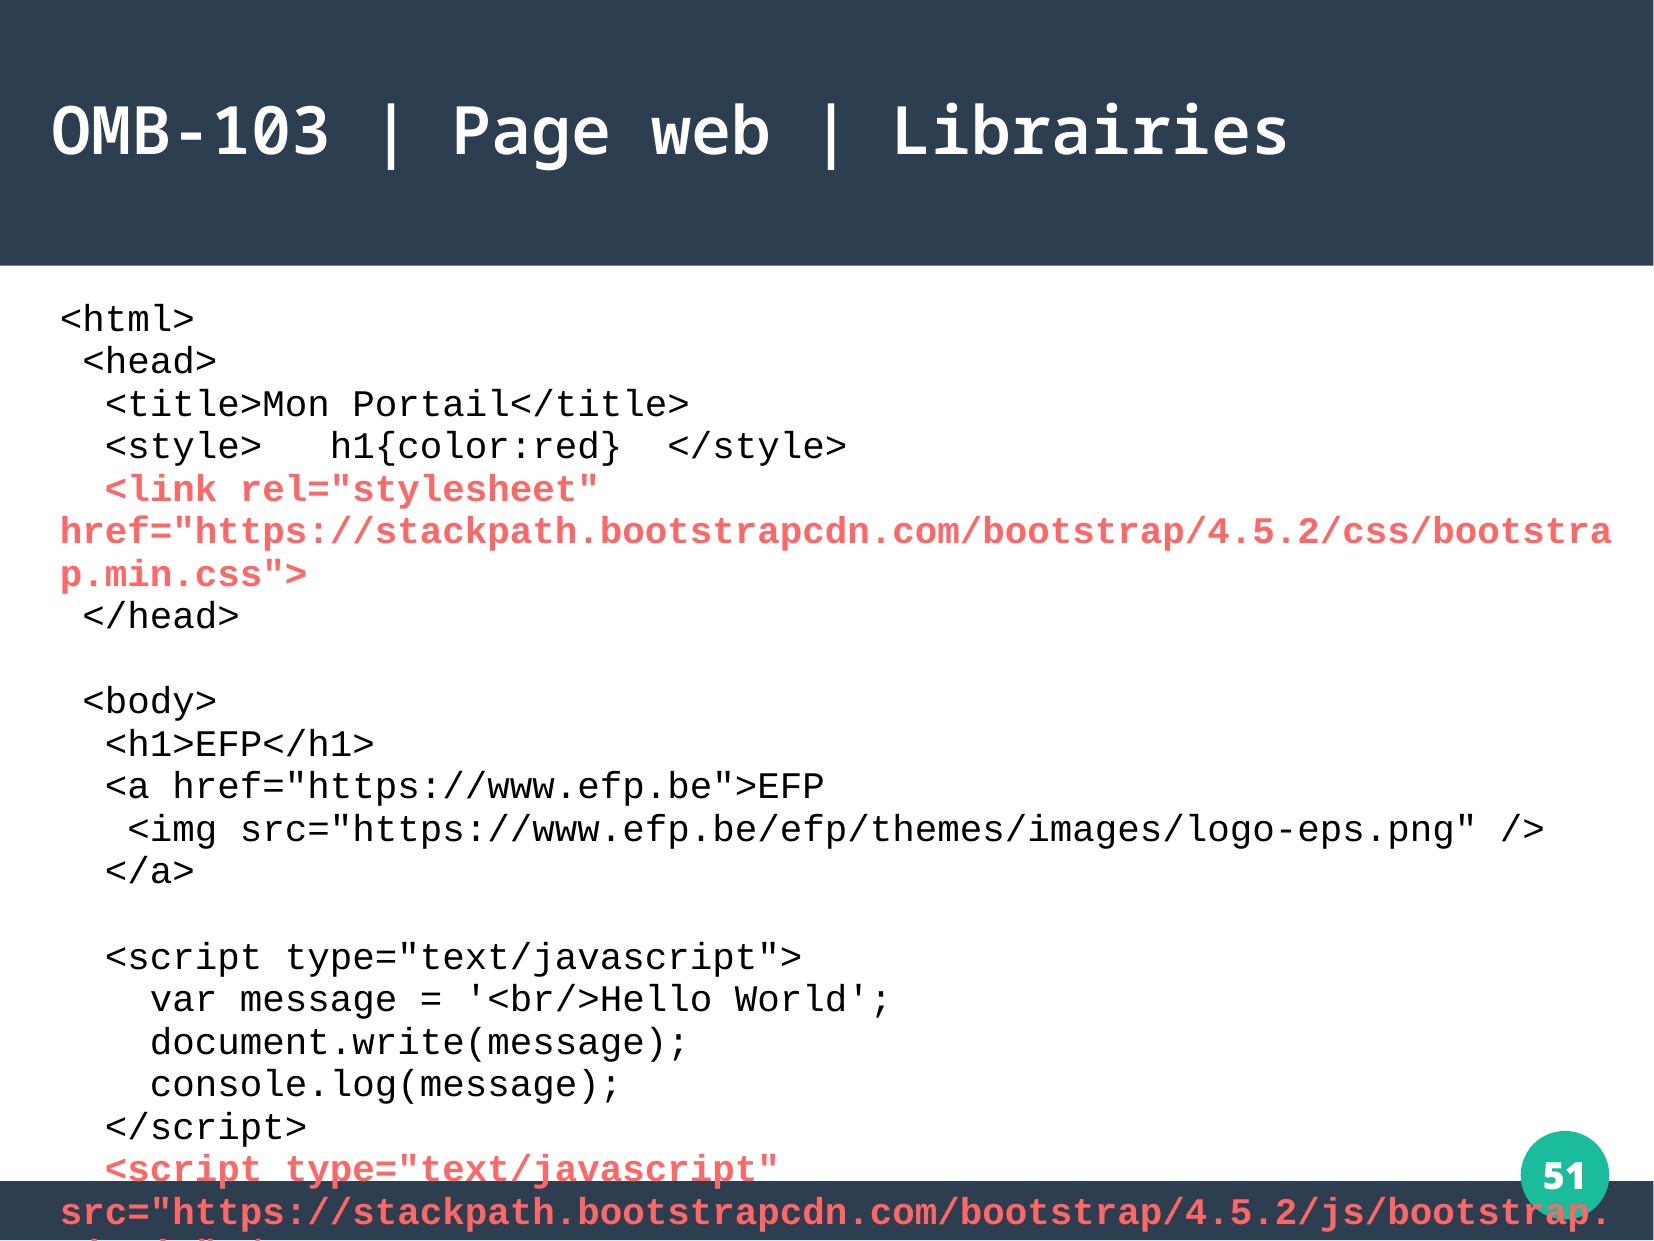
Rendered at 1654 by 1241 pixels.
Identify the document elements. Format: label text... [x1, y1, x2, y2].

title OMB-103 | Page web | Librairies [51, 49, 1587, 208]
text_box <html> <head> <title>Mon Portail</title> <style> h1{color:red} </style> <link rel="stylesheet" href="https://stackpath.bootstrapcdn.com/bootstrap/4.5.2/css/bootstrap.min.css"> </head> <body> <h1>EFP</h1> <a href="https://www.efp.be">EFP <img src="https://www.efp.be/efp/themes/images/logo-eps.png" /> </a> <script type="text/javascript"> var message = '<br/>Hello World'; document.write(message); console.log(message); </script> <script type="text/javascript" src="https://stackpath.bootstrapcdn.com/bootstrap/4.5.2/js/bootstrap.min.js" /> </body> </html> [45, 292, 1632, 1241]
